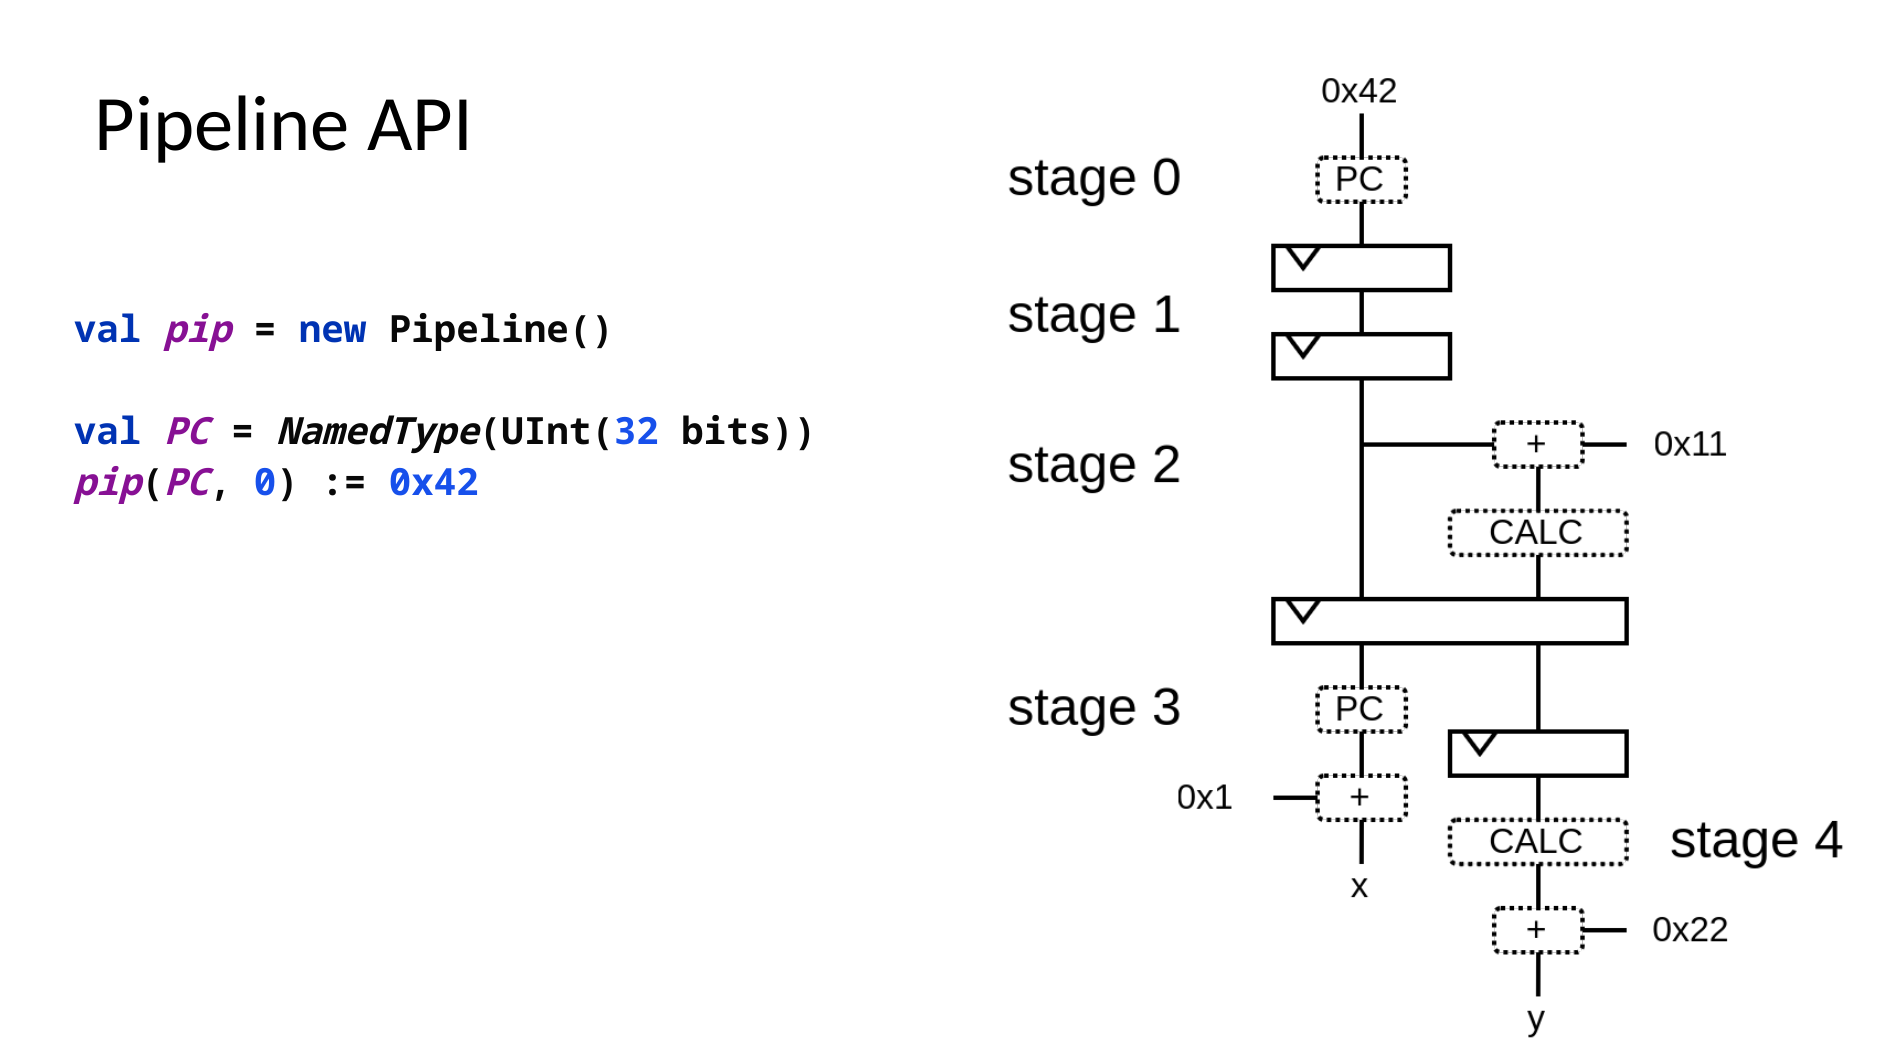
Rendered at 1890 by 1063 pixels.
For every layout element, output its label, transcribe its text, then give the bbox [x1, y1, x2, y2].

text_box val pip = new Pipeline() val PC = NamedType(UInt(32 bits)) pip(PC, 0) := 0x42 [59, 295, 918, 1063]
title Pipeline API [94, 42, 918, 220]
picture [918, 23, 1890, 1063]
